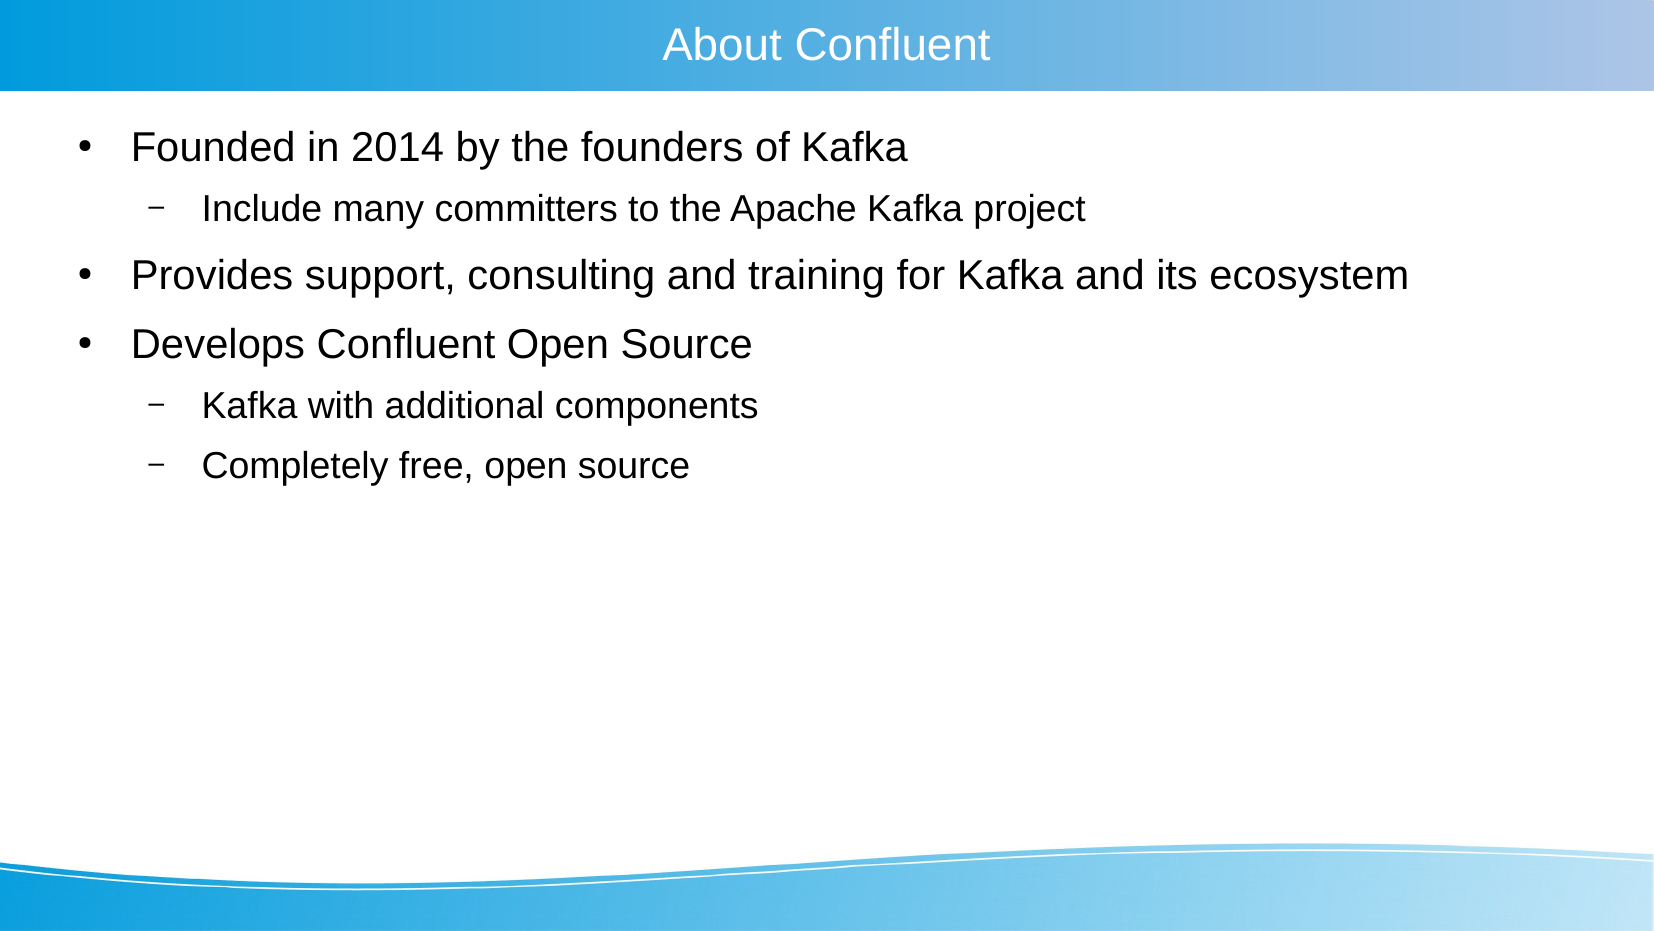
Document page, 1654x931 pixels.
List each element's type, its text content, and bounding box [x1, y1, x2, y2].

picture [0, 843, 1654, 931]
list Founded in 2014 by the founders of Kafka Include many committers to the Apache Kafka project Provides support, consulting and training for Kafka and its ecosystem Develops Confluent Open Source Kafka with additional components Completely free, open source [60, 123, 1591, 833]
title About Confluent [82, 5, 1571, 85]
